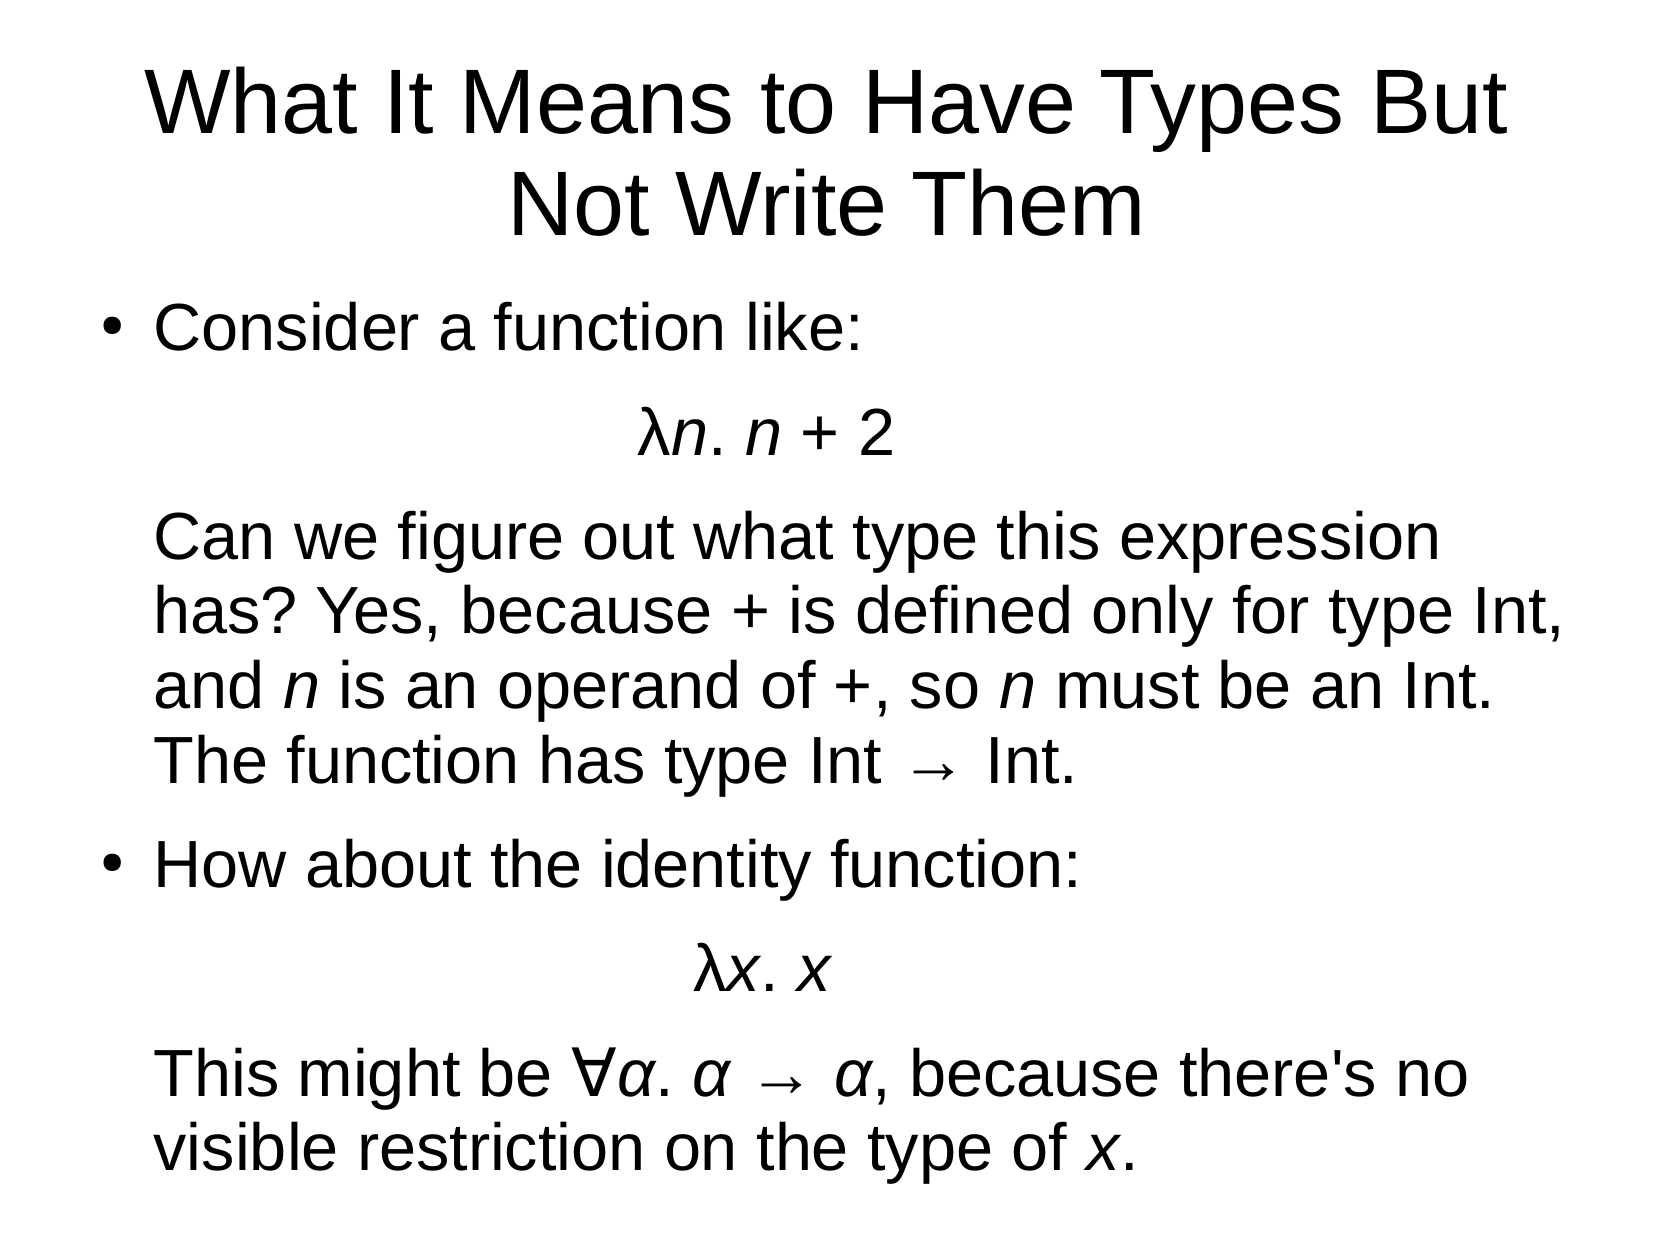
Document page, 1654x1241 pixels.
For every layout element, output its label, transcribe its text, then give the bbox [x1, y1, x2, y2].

list Consider a function like: λn. n + 2 Can we figure out what type this expression has? Yes, because + is defined only for type Int, and n is an operand of +, so n must be an Int. The function has type Int → Int. How about the identity function: λx. x This might be ∀α. α → α, because there's no visible restriction on the type of x. [82, 290, 1571, 1186]
title What It Means to Have Types But Not Write Them [82, 49, 1571, 257]
